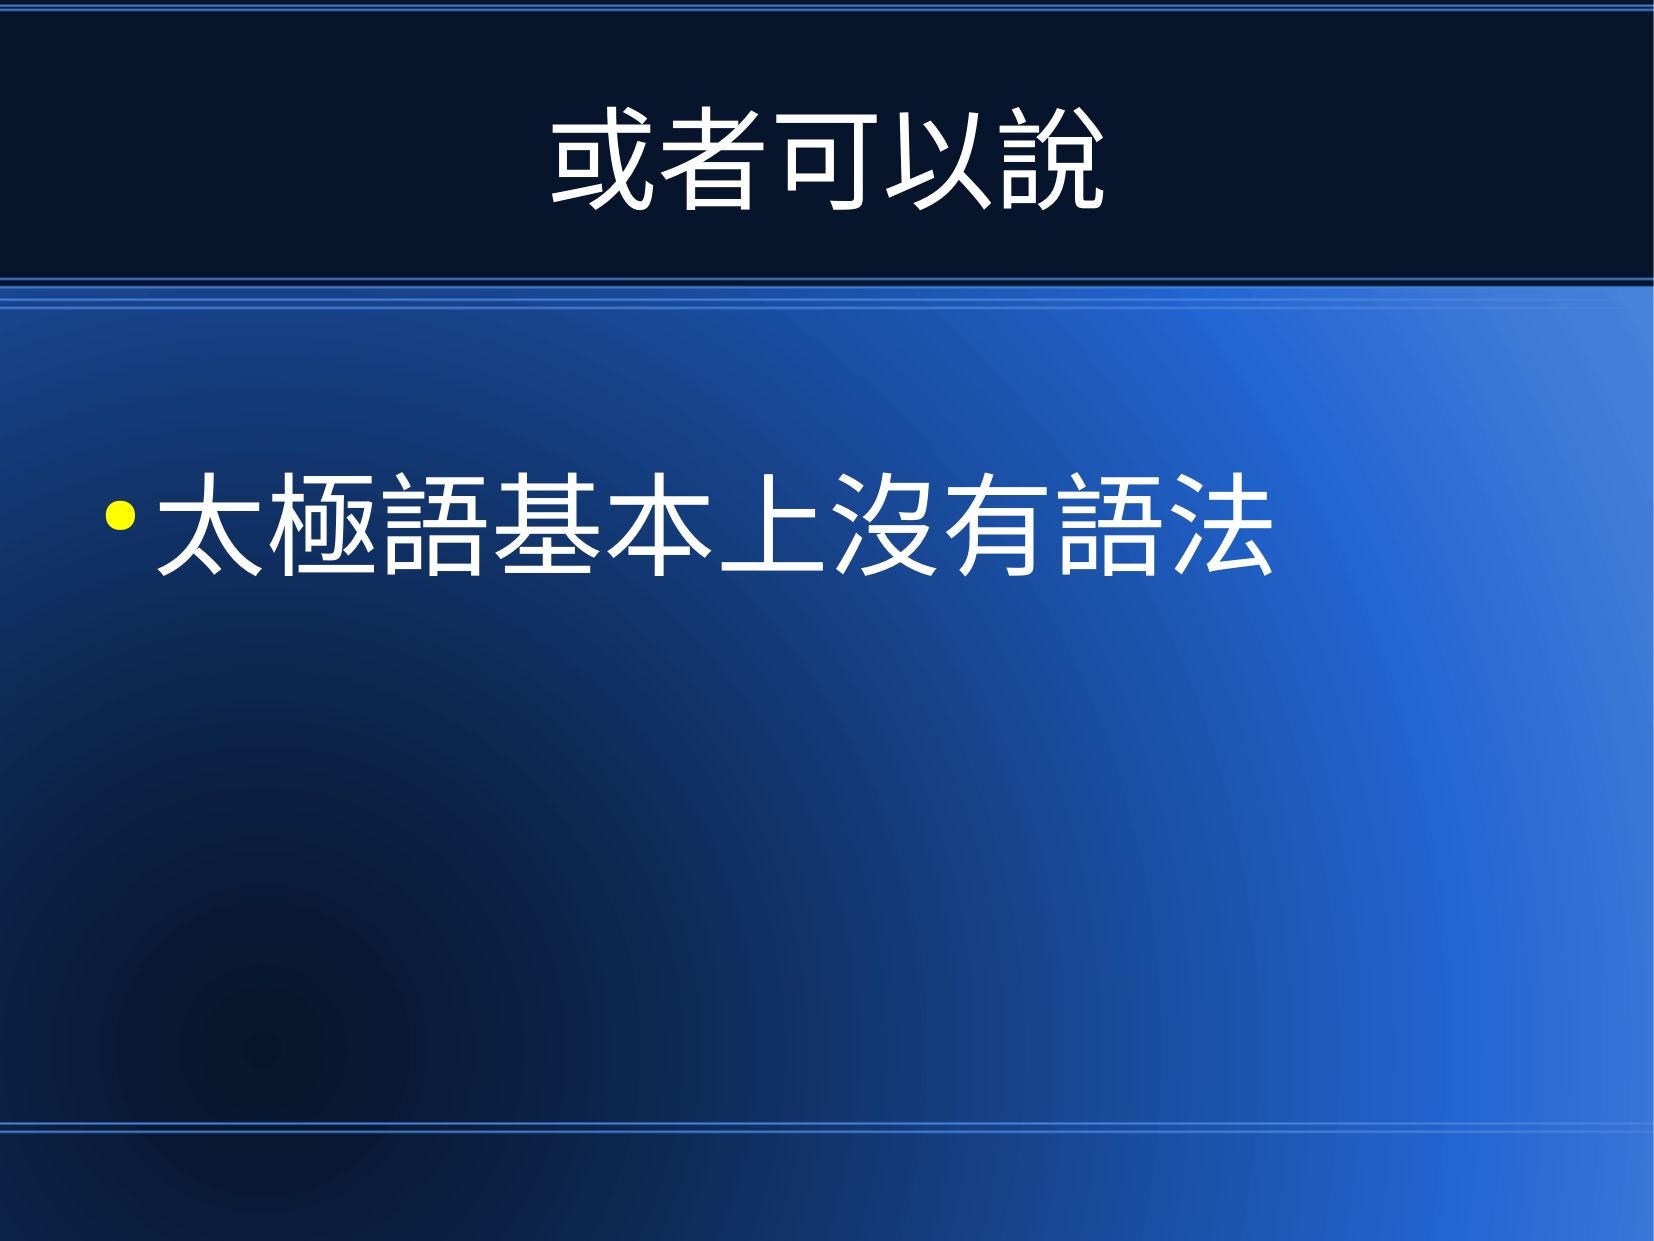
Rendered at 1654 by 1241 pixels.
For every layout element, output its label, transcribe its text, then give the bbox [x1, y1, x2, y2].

list 太極語基本上沒有語法 [82, 355, 1571, 1241]
title 或者可以說 [82, 49, 1571, 257]
picture [0, 0, 1654, 1241]
